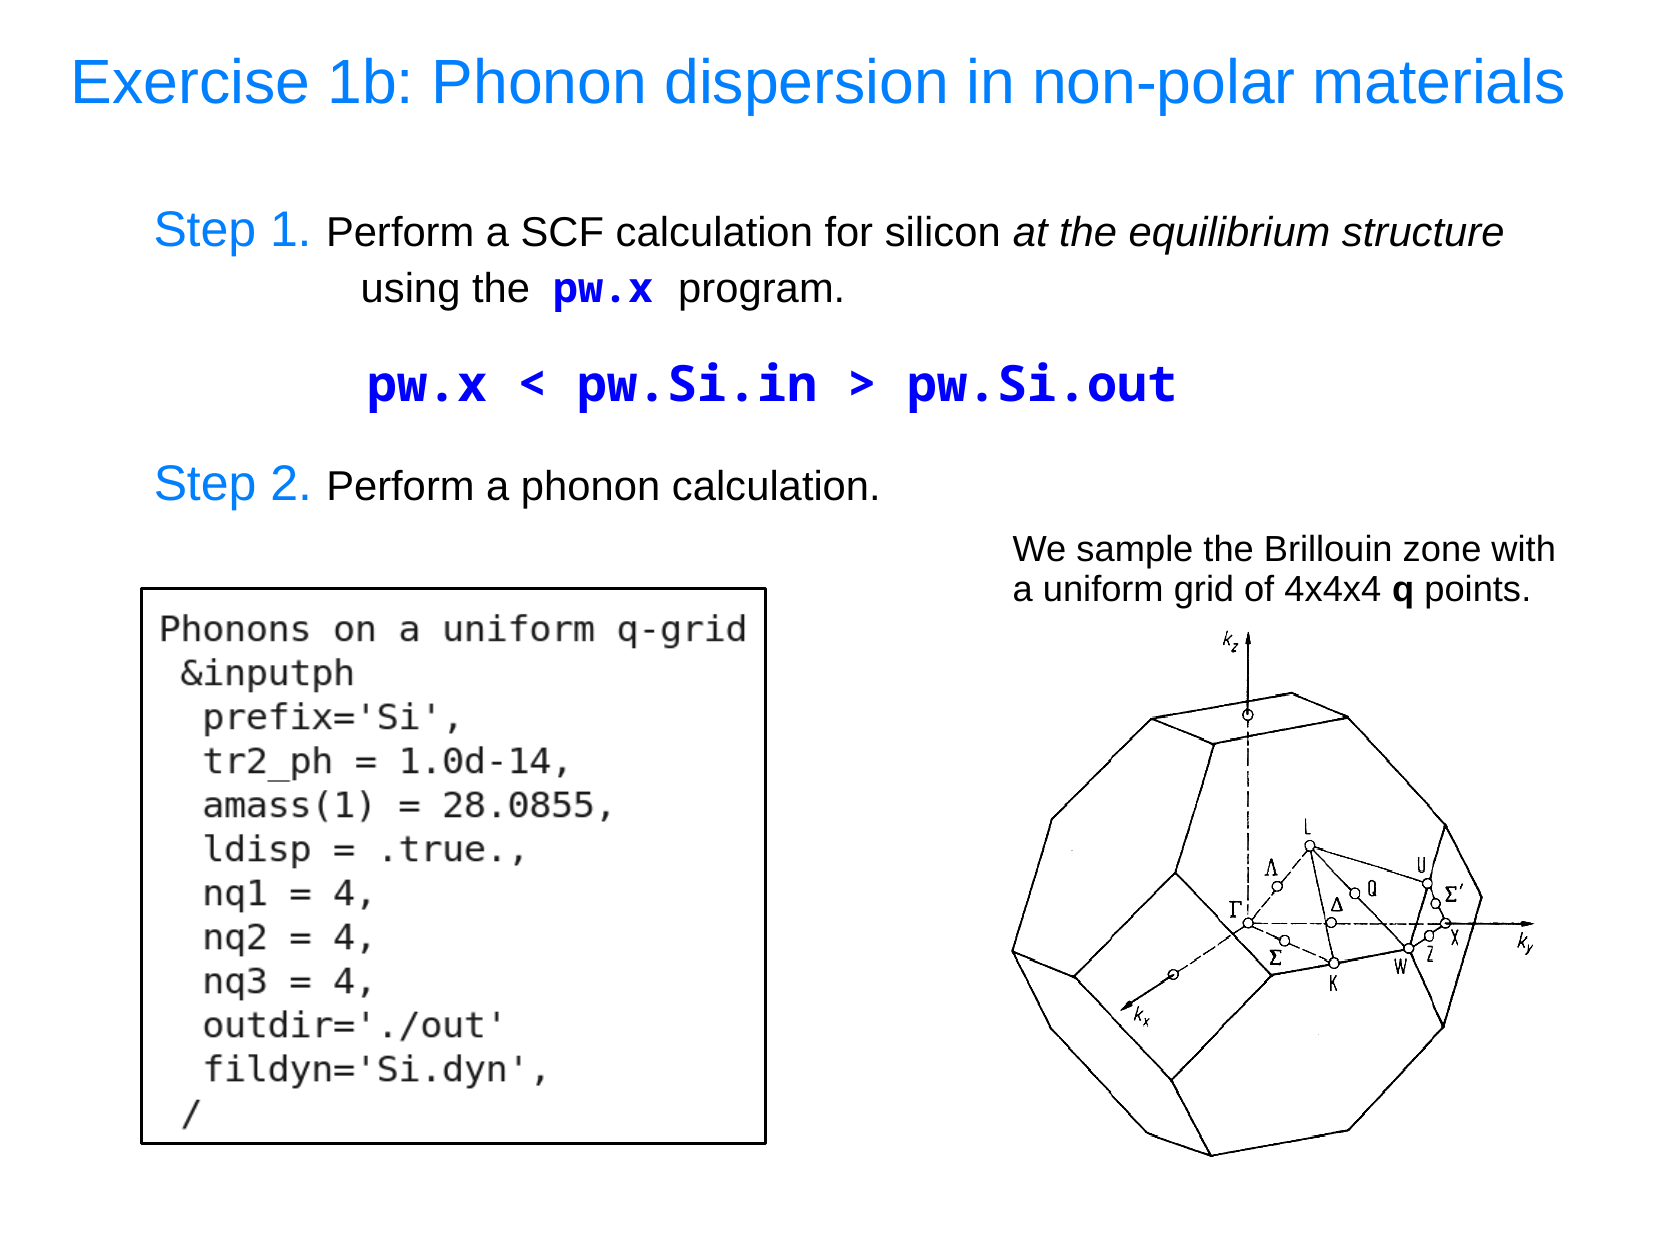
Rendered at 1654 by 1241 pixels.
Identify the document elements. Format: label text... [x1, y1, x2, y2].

title Exercise 1b: Phonon dispersion in non-polar materials [45, 0, 1572, 186]
picture [150, 603, 759, 1142]
list Step 1. Perform a SCF calculation for silicon at the equilibrium structure using the pw.x program. [82, 201, 1571, 332]
list We sample the Brillouin zone with a uniform grid of 4x4x4 q points. [956, 528, 1559, 664]
picture [1005, 629, 1540, 1159]
list pw.x < pw.Si.in > pw.Si.out [296, 348, 1281, 471]
list Step 2. Perform a phonon calculation. [82, 455, 901, 586]
